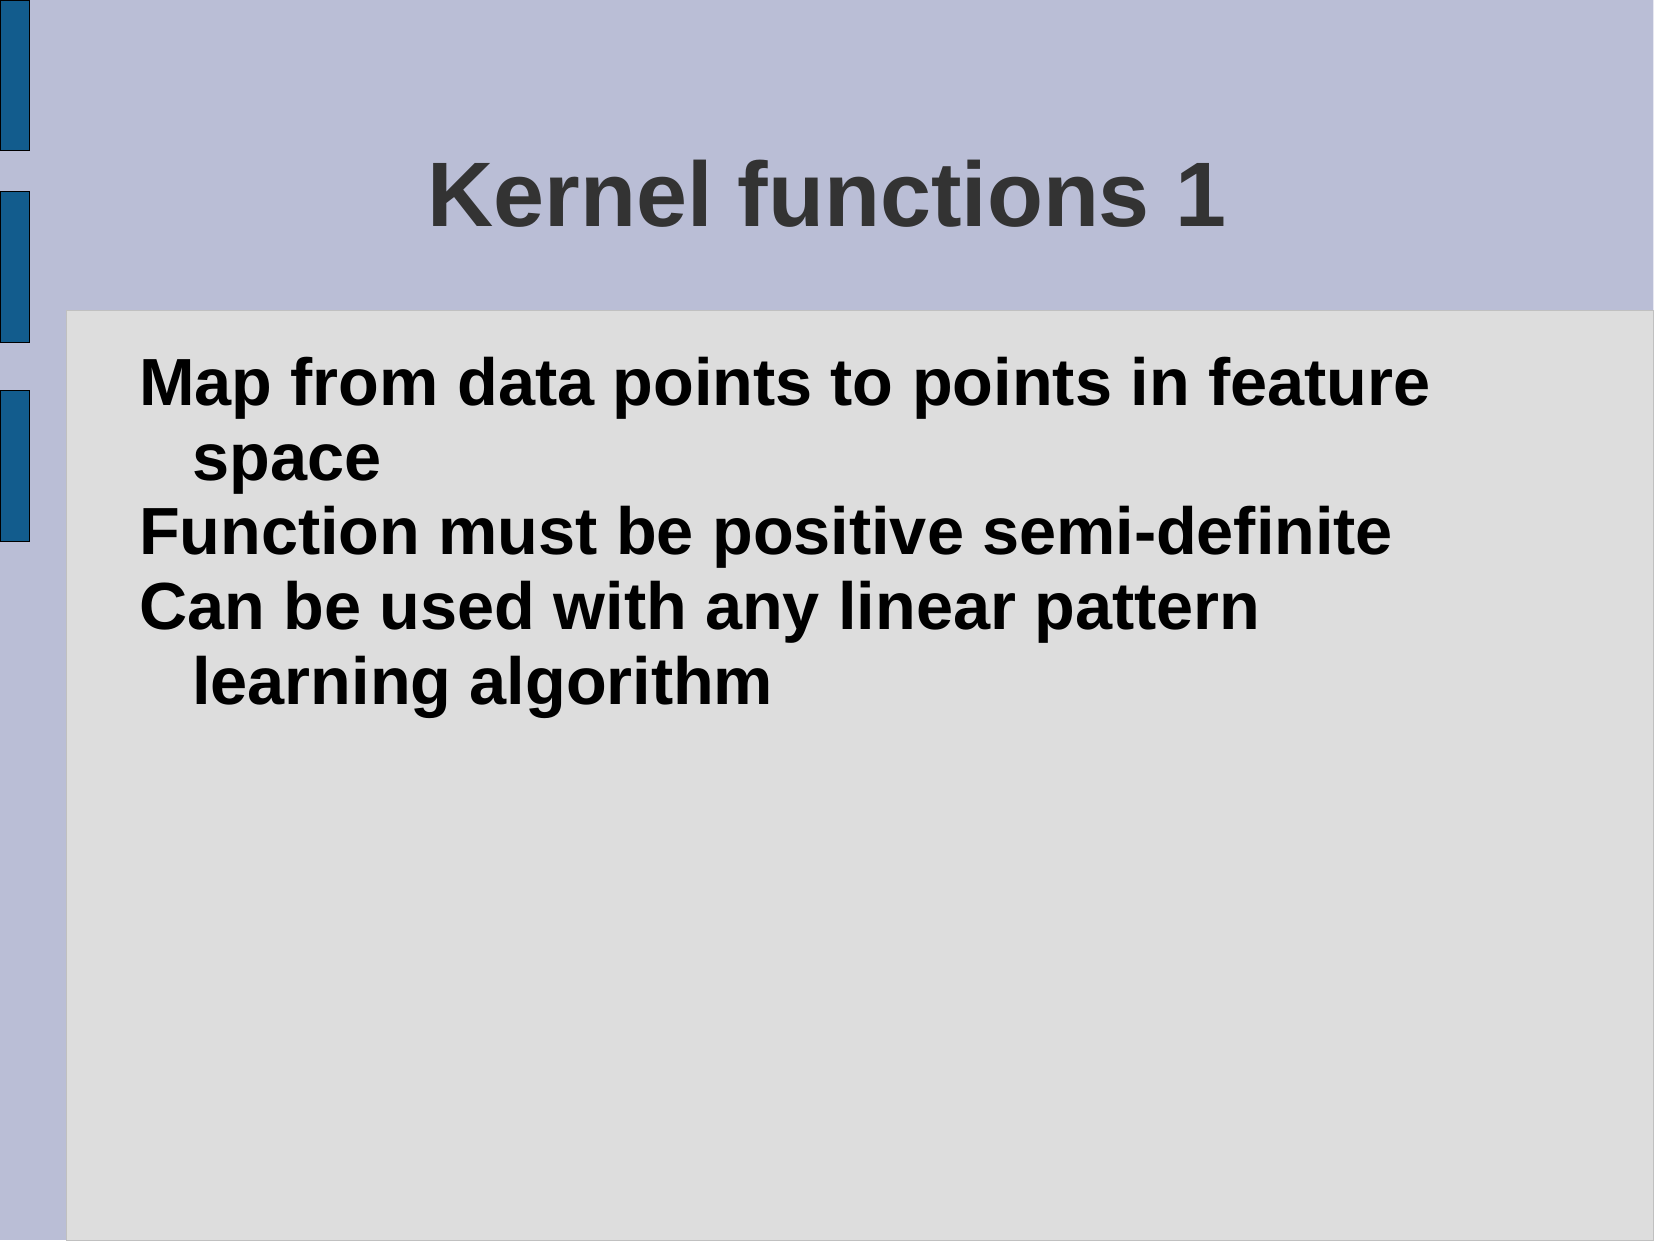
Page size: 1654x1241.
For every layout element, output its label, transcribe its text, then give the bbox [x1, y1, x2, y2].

list Map from data points to points in feature space Function must be positive semi-definite Can be used with any linear pattern learning algorithm [121, 344, 1534, 1127]
title Kernel functions 1 [121, 91, 1534, 299]
